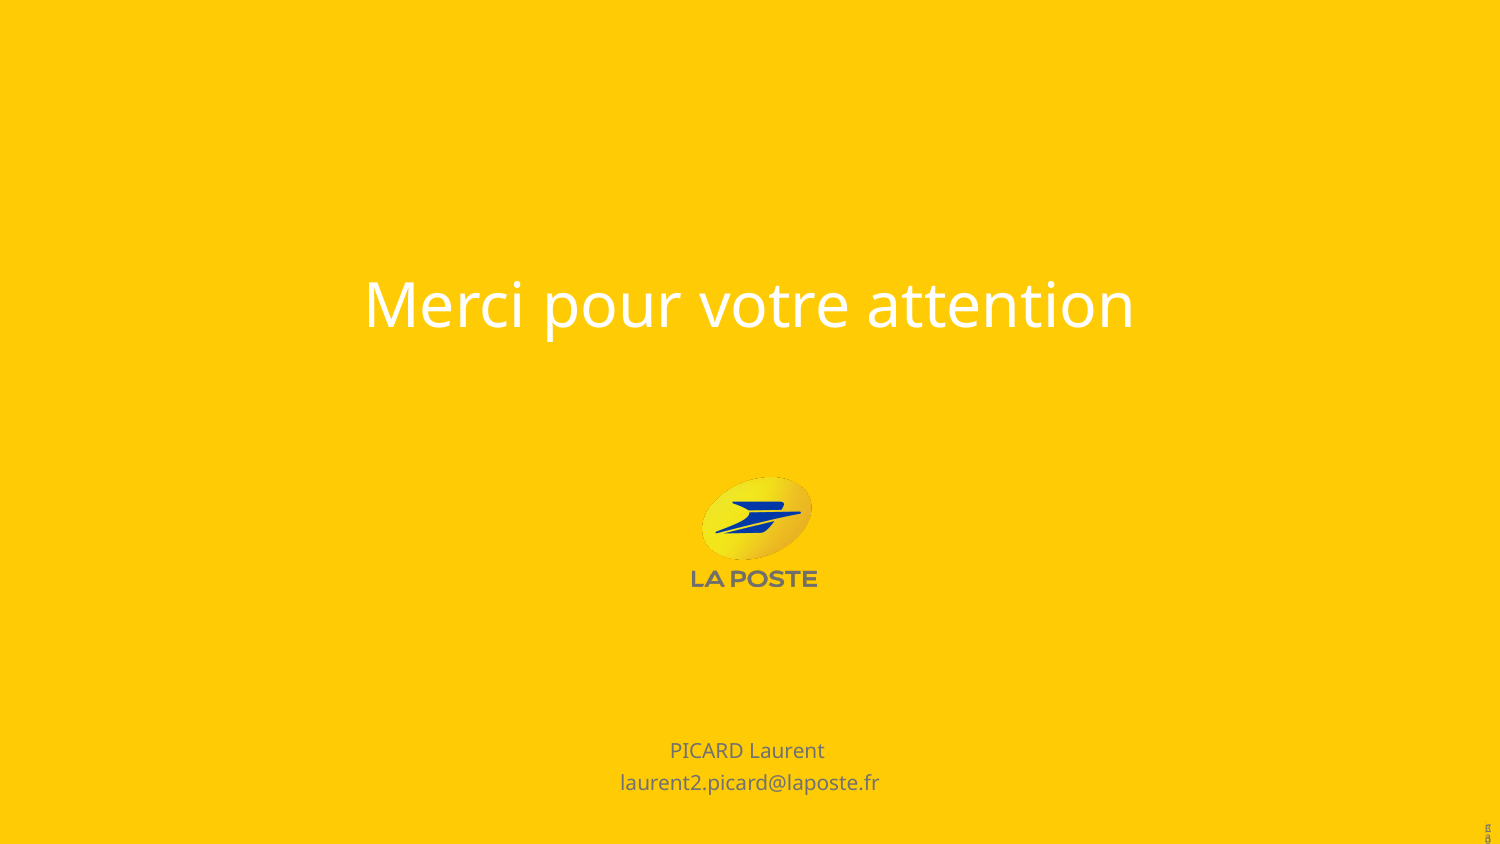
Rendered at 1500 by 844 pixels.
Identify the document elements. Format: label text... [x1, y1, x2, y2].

list PICARD Laurent laurent2.picard@laposte.fr [454, 646, 1046, 795]
picture [667, 445, 846, 623]
title Merci pour votre attention [144, 150, 1356, 340]
